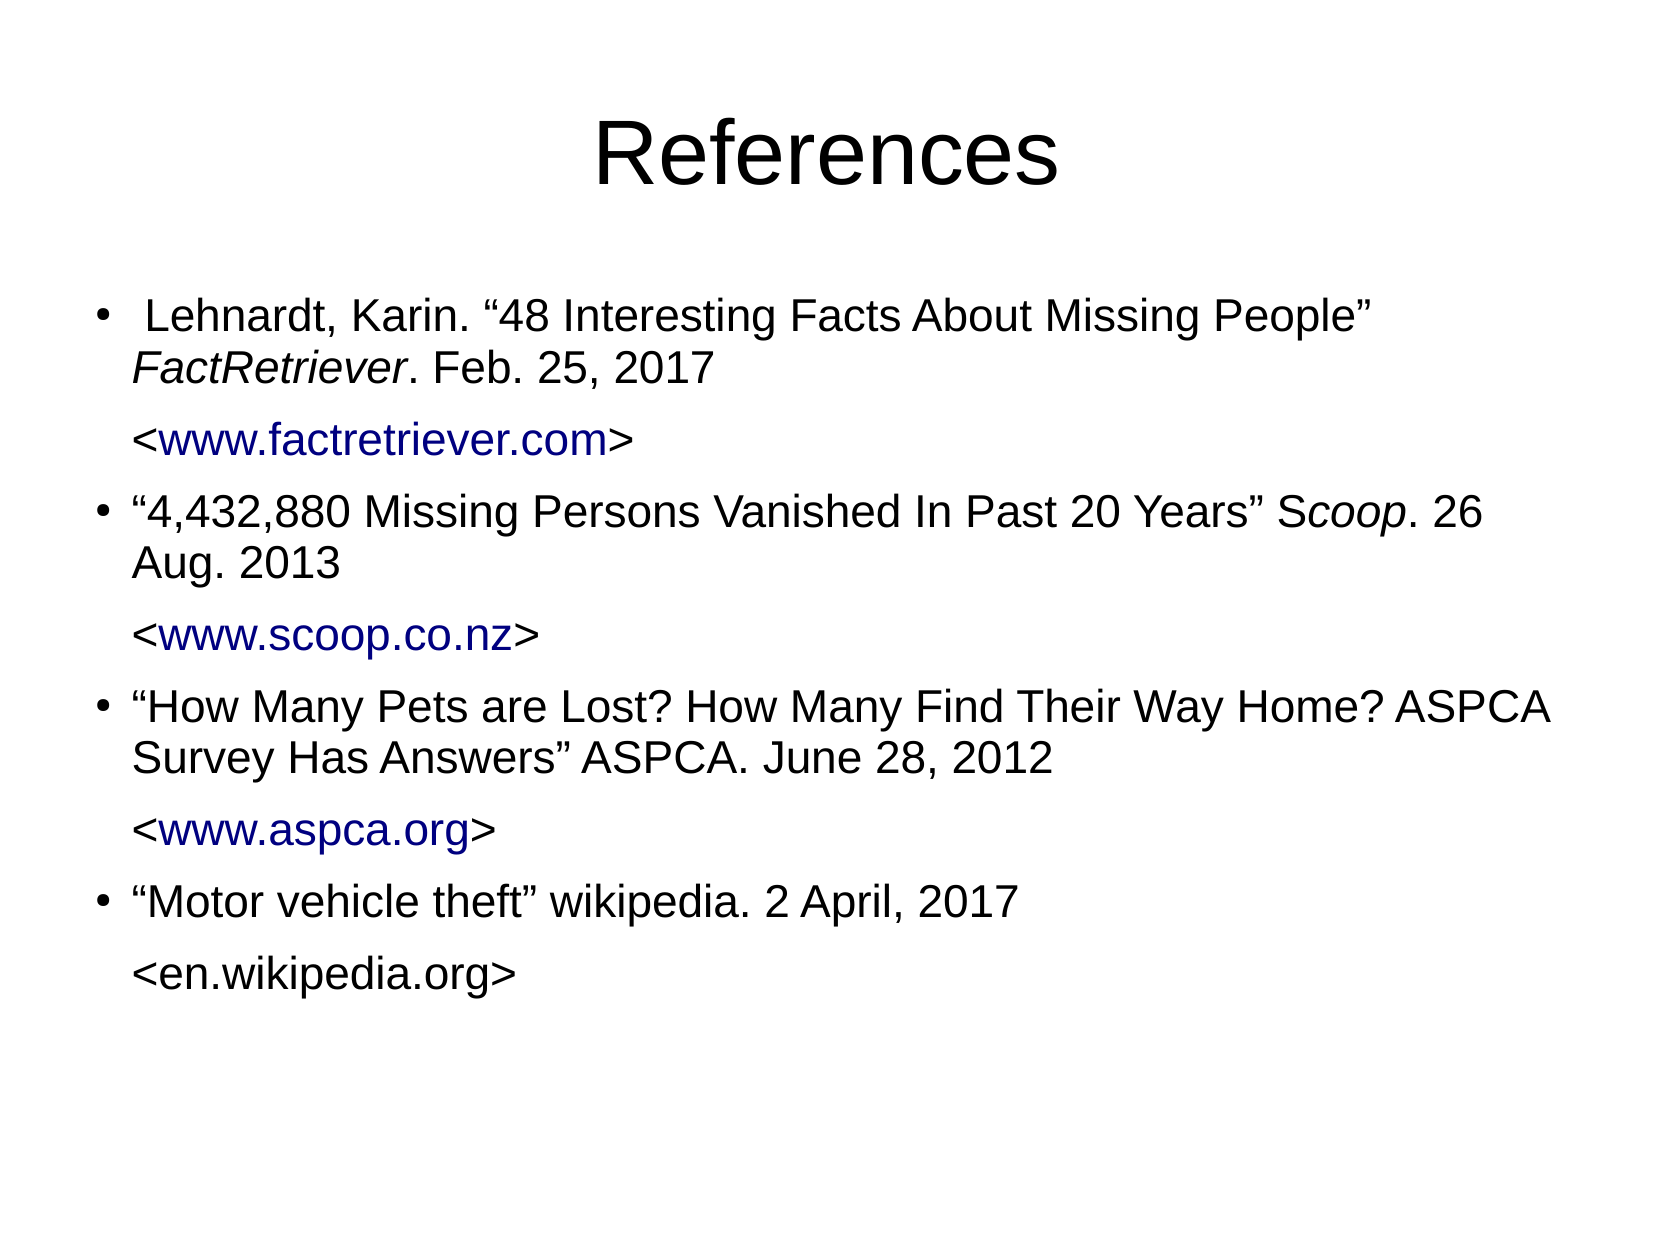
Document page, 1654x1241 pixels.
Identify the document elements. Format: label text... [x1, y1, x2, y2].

list Lehnardt, Karin. “48 Interesting Facts About Missing People” FactRetriever. Feb. 25, 2017 <www.factretriever.com> “4,432,880 Missing Persons Vanished In Past 20 Years” Scoop. 26 Aug. 2013 <www.scoop.co.nz> “How Many Pets are Lost? How Many Find Their Way Home? ASPCA Survey Has Answers” ASPCA. June 28, 2012 <www.aspca.org> “Motor vehicle theft” wikipedia. 2 April, 2017 <en.wikipedia.org> [82, 290, 1571, 1010]
title References [82, 49, 1571, 257]
